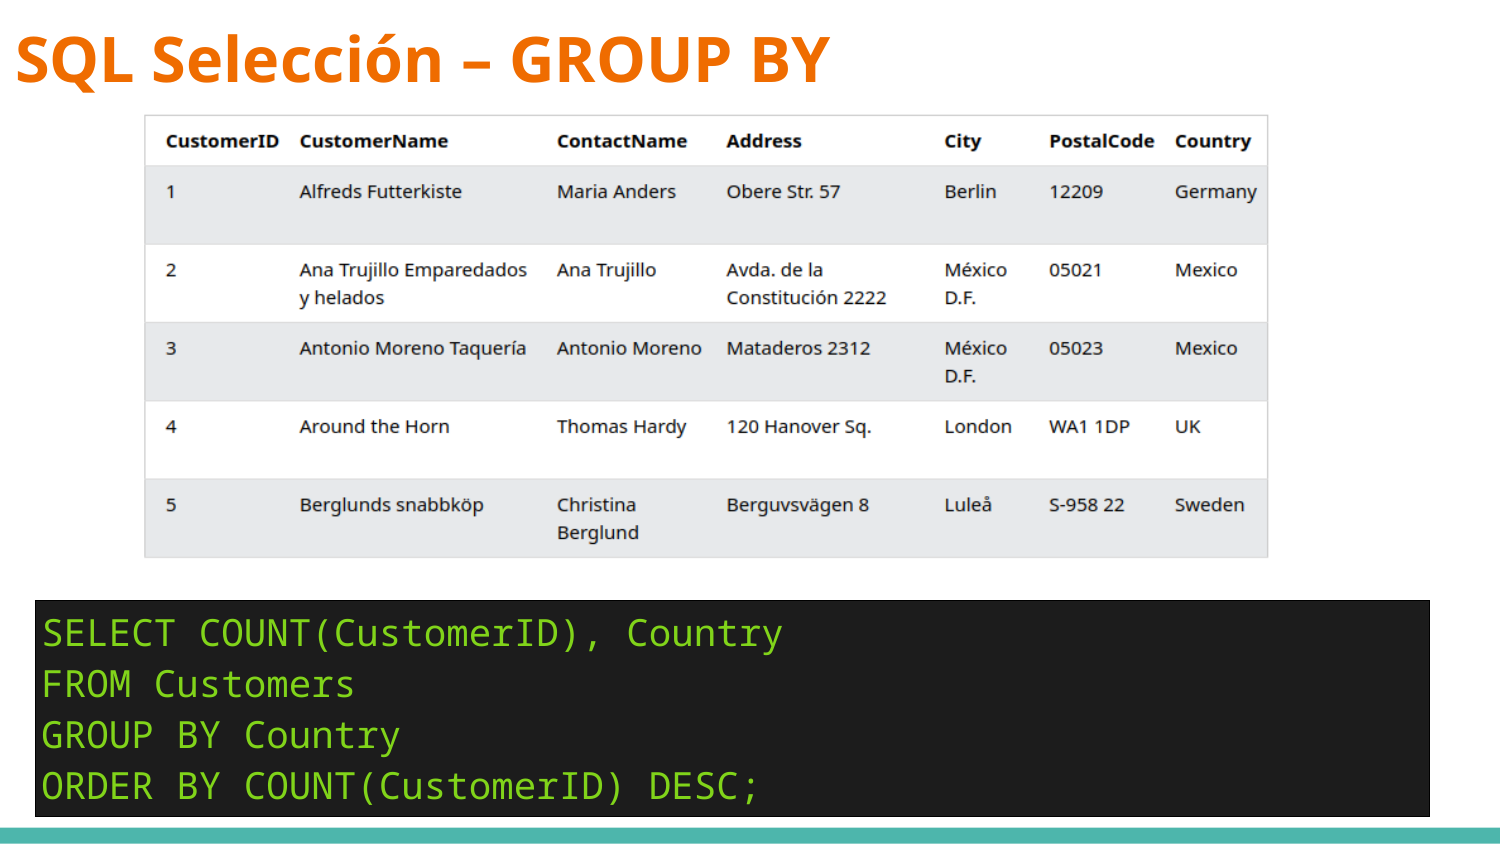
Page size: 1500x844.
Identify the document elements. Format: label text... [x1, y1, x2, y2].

table_header SELECT COUNT(CustomerID), Country FROM Customers GROUP BY Country ORDER BY COUNT(CustomerID) DESC; [36, 601, 1429, 816]
picture [133, 106, 1276, 567]
title SQL Selección – GROUP BY [0, 0, 1398, 116]
